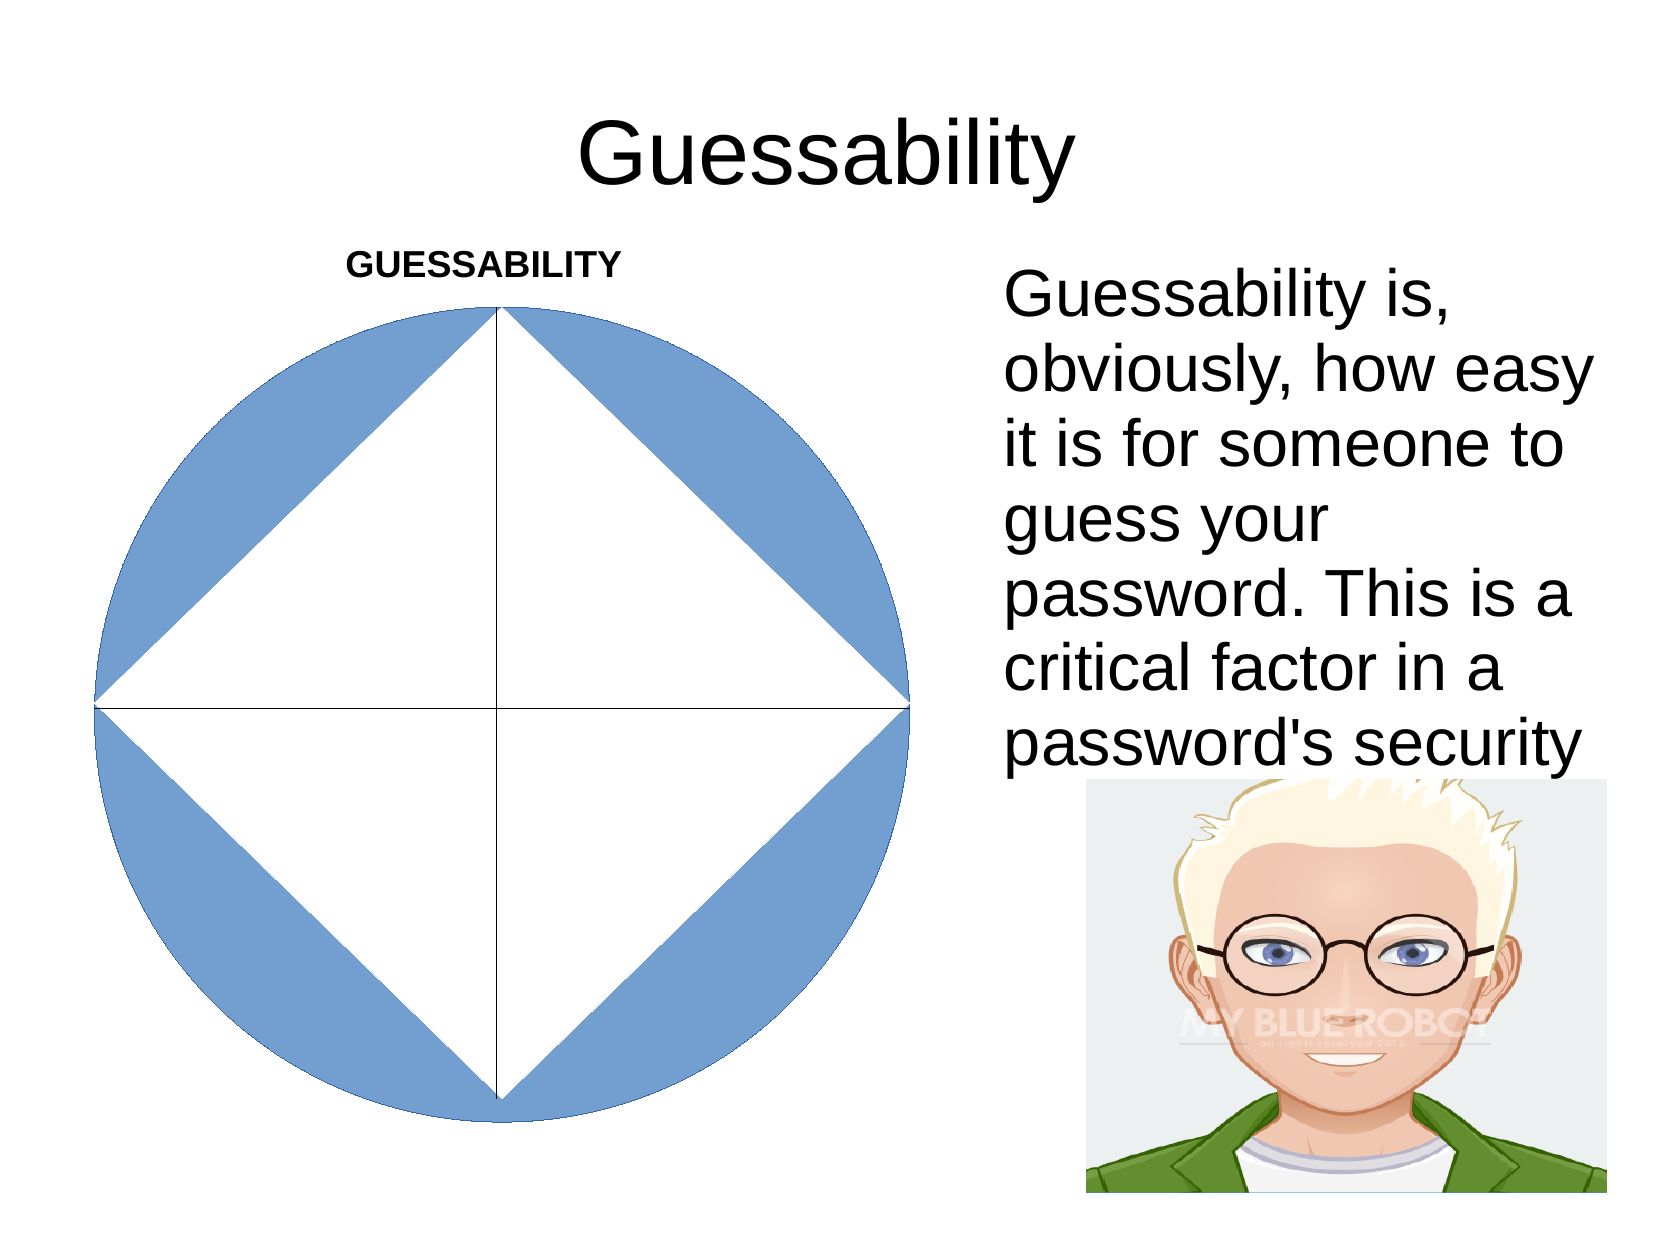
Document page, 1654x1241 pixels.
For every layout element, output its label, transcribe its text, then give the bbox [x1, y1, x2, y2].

picture [1086, 779, 1607, 1193]
title Guessability [82, 49, 1571, 257]
text_box [94, 307, 496, 708]
text_box GUESSABILITY [330, 236, 638, 294]
text_box [497, 307, 910, 708]
list Guessability is, obviously, how easy it is for someone to guess your password. This is a critical factor in a password's security [933, 256, 1619, 976]
text_box [94, 709, 910, 1123]
